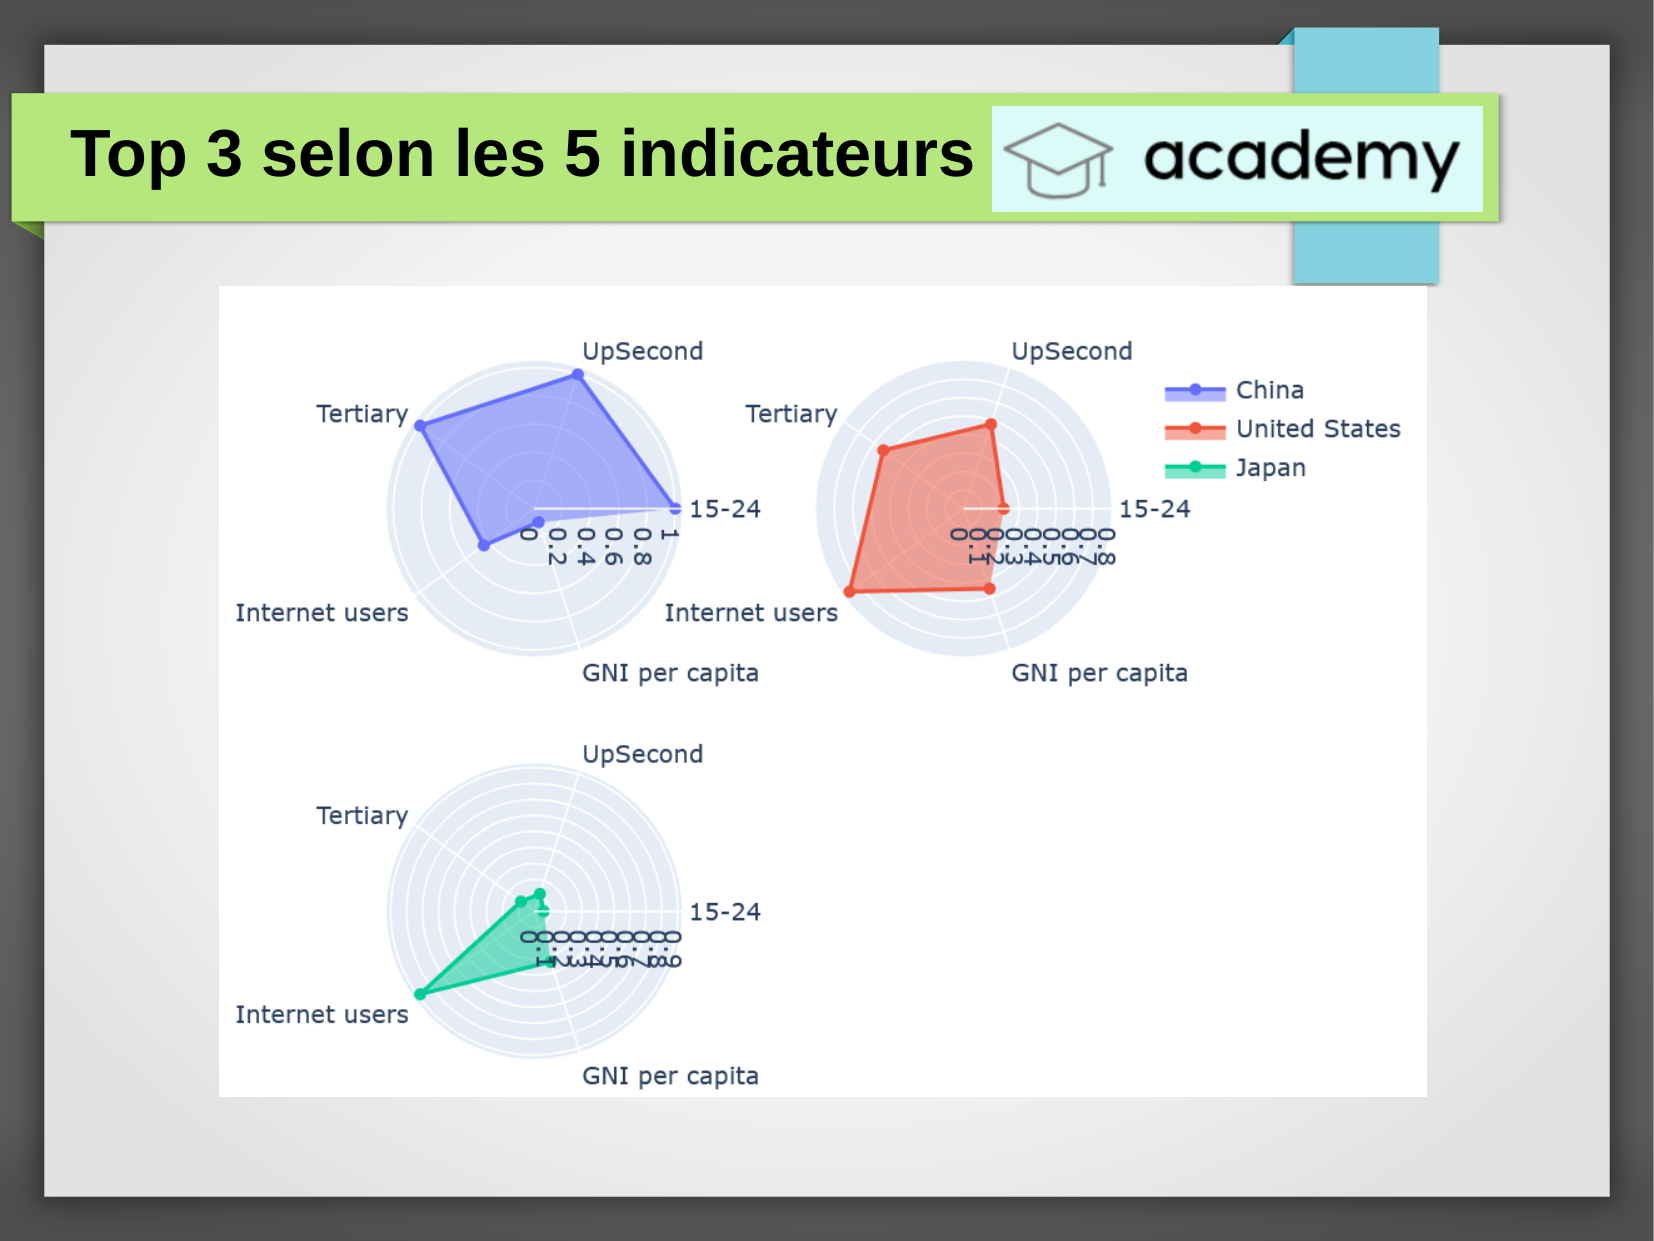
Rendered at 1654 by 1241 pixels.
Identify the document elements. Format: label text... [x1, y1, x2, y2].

title Top 3 selon les 5 indicateurs [70, 94, 1252, 213]
picture [0, 0, 1654, 1241]
